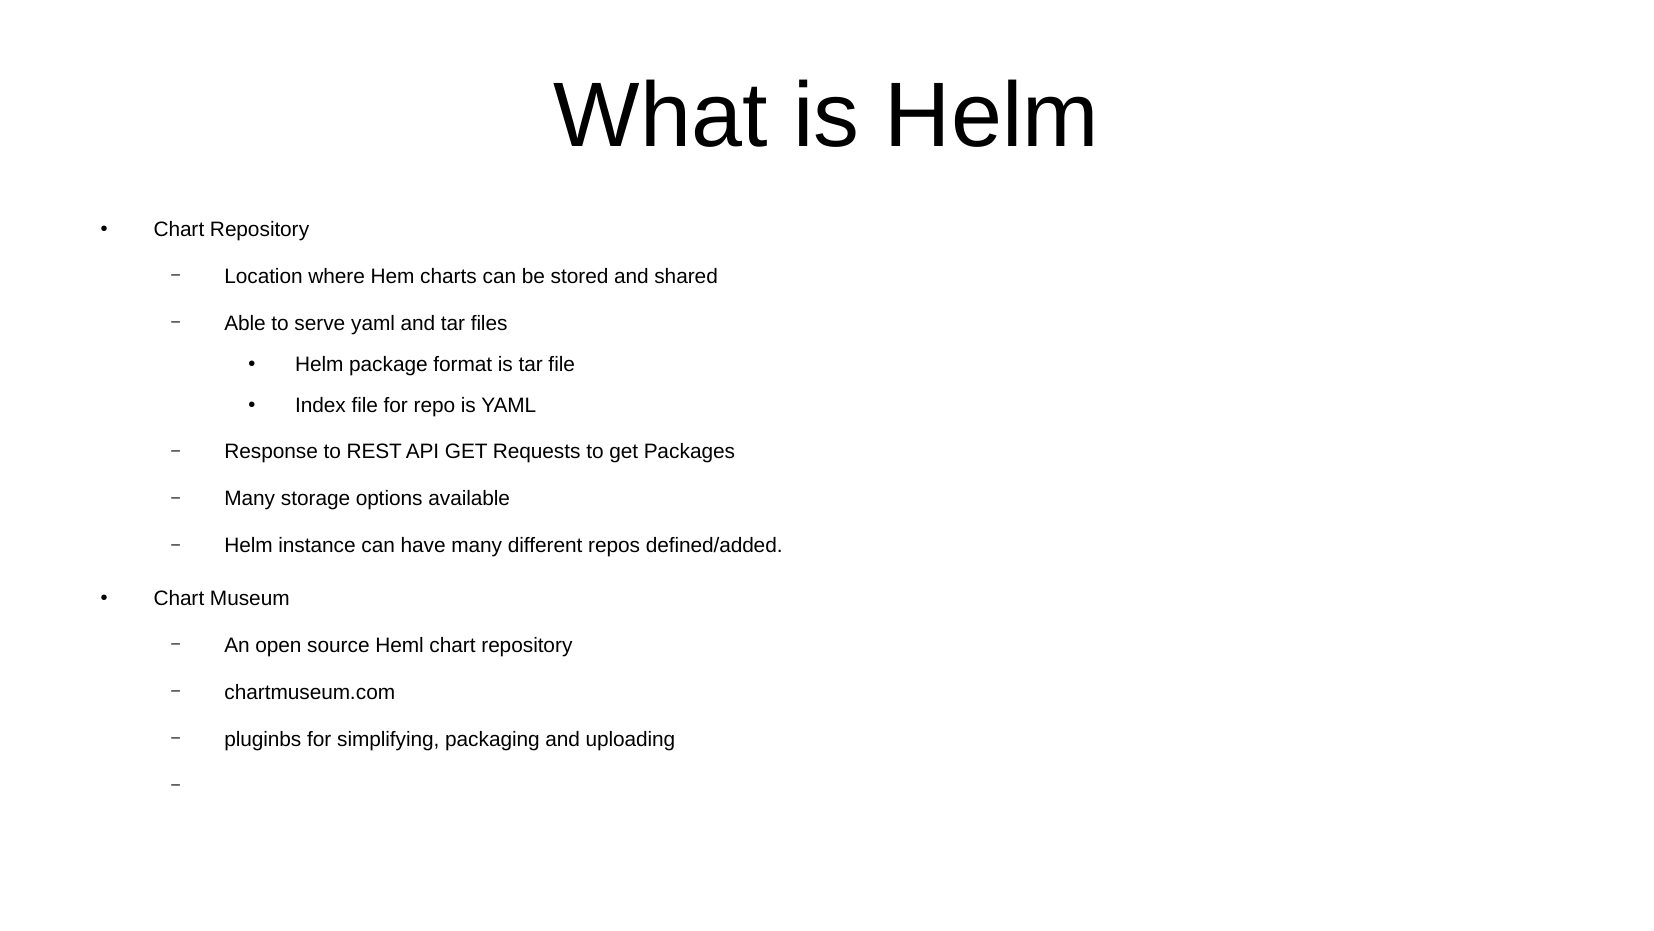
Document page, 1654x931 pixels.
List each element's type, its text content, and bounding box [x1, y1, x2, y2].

title What is Helm [82, 37, 1571, 193]
list Chart Repository Location where Hem charts can be stored and shared Able to serve yaml and tar files Helm package format is tar file Index file for repo is YAML Response to REST API GET Requests to get Packages Many storage options available Helm instance can have many different repos defined/added. Chart Museum An open source Heml chart repository chartmuseum.com pluginbs for simplifying, packaging and uploading [82, 217, 1636, 916]
